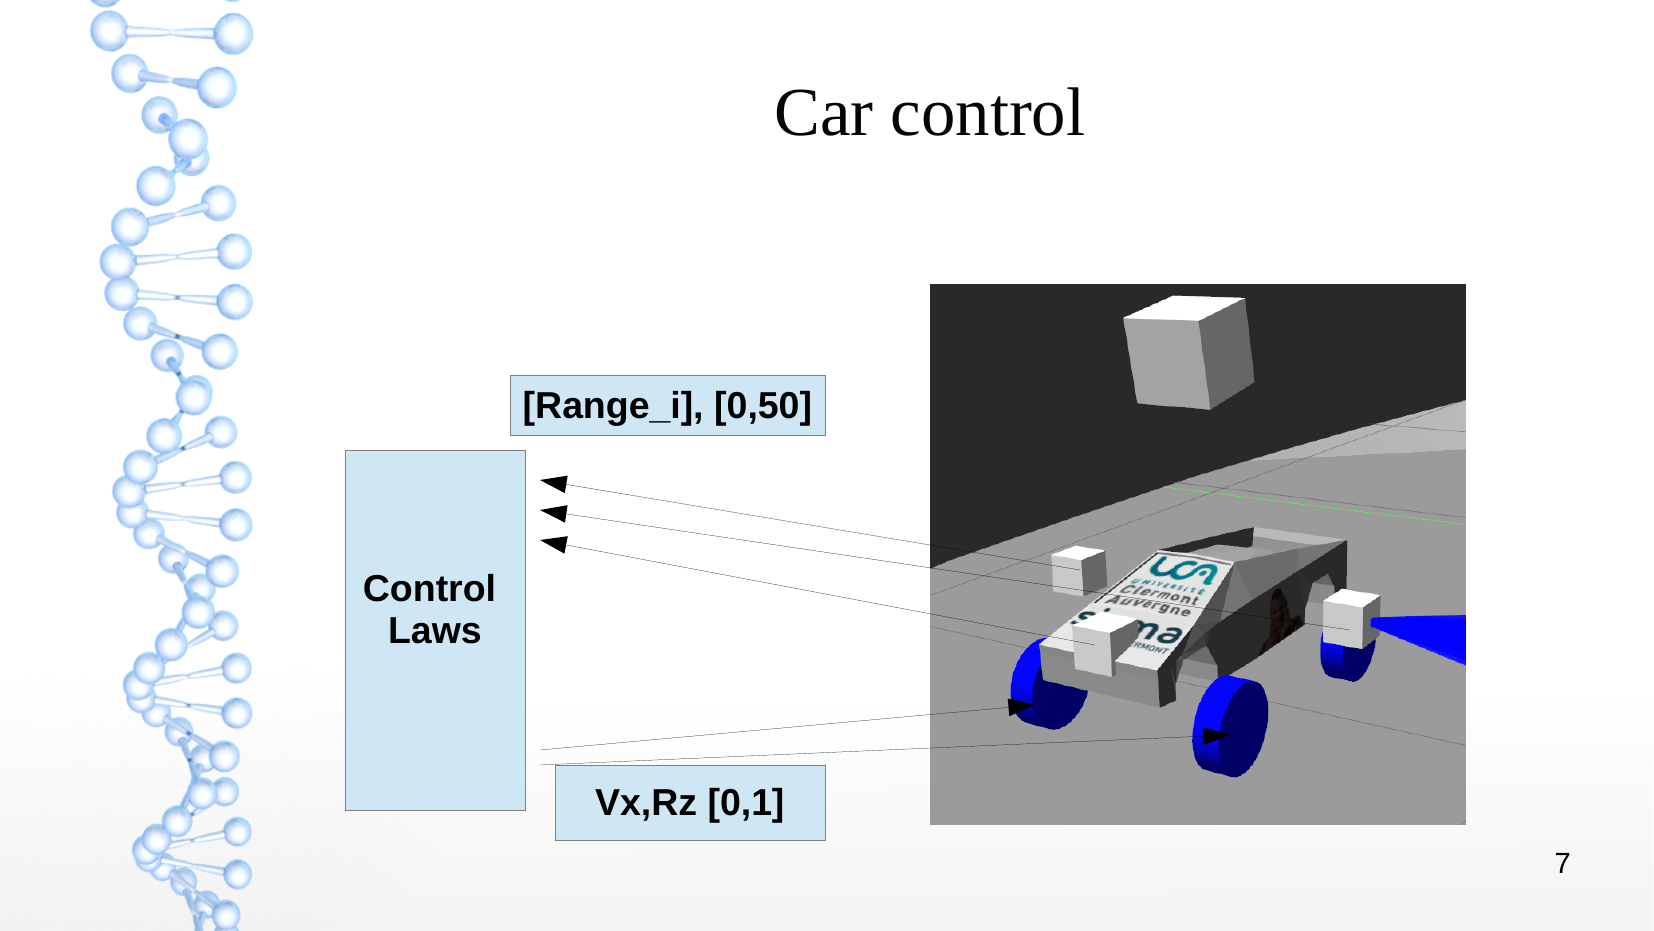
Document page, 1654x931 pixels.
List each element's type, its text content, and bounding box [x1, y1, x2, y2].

text_box Control Laws [345, 450, 526, 811]
text_box Vx,Rz [0,1] [555, 765, 826, 841]
title Car control [265, 35, 1595, 189]
text_box [Range_i], [0,50] [510, 375, 826, 436]
picture [0, 0, 1654, 931]
